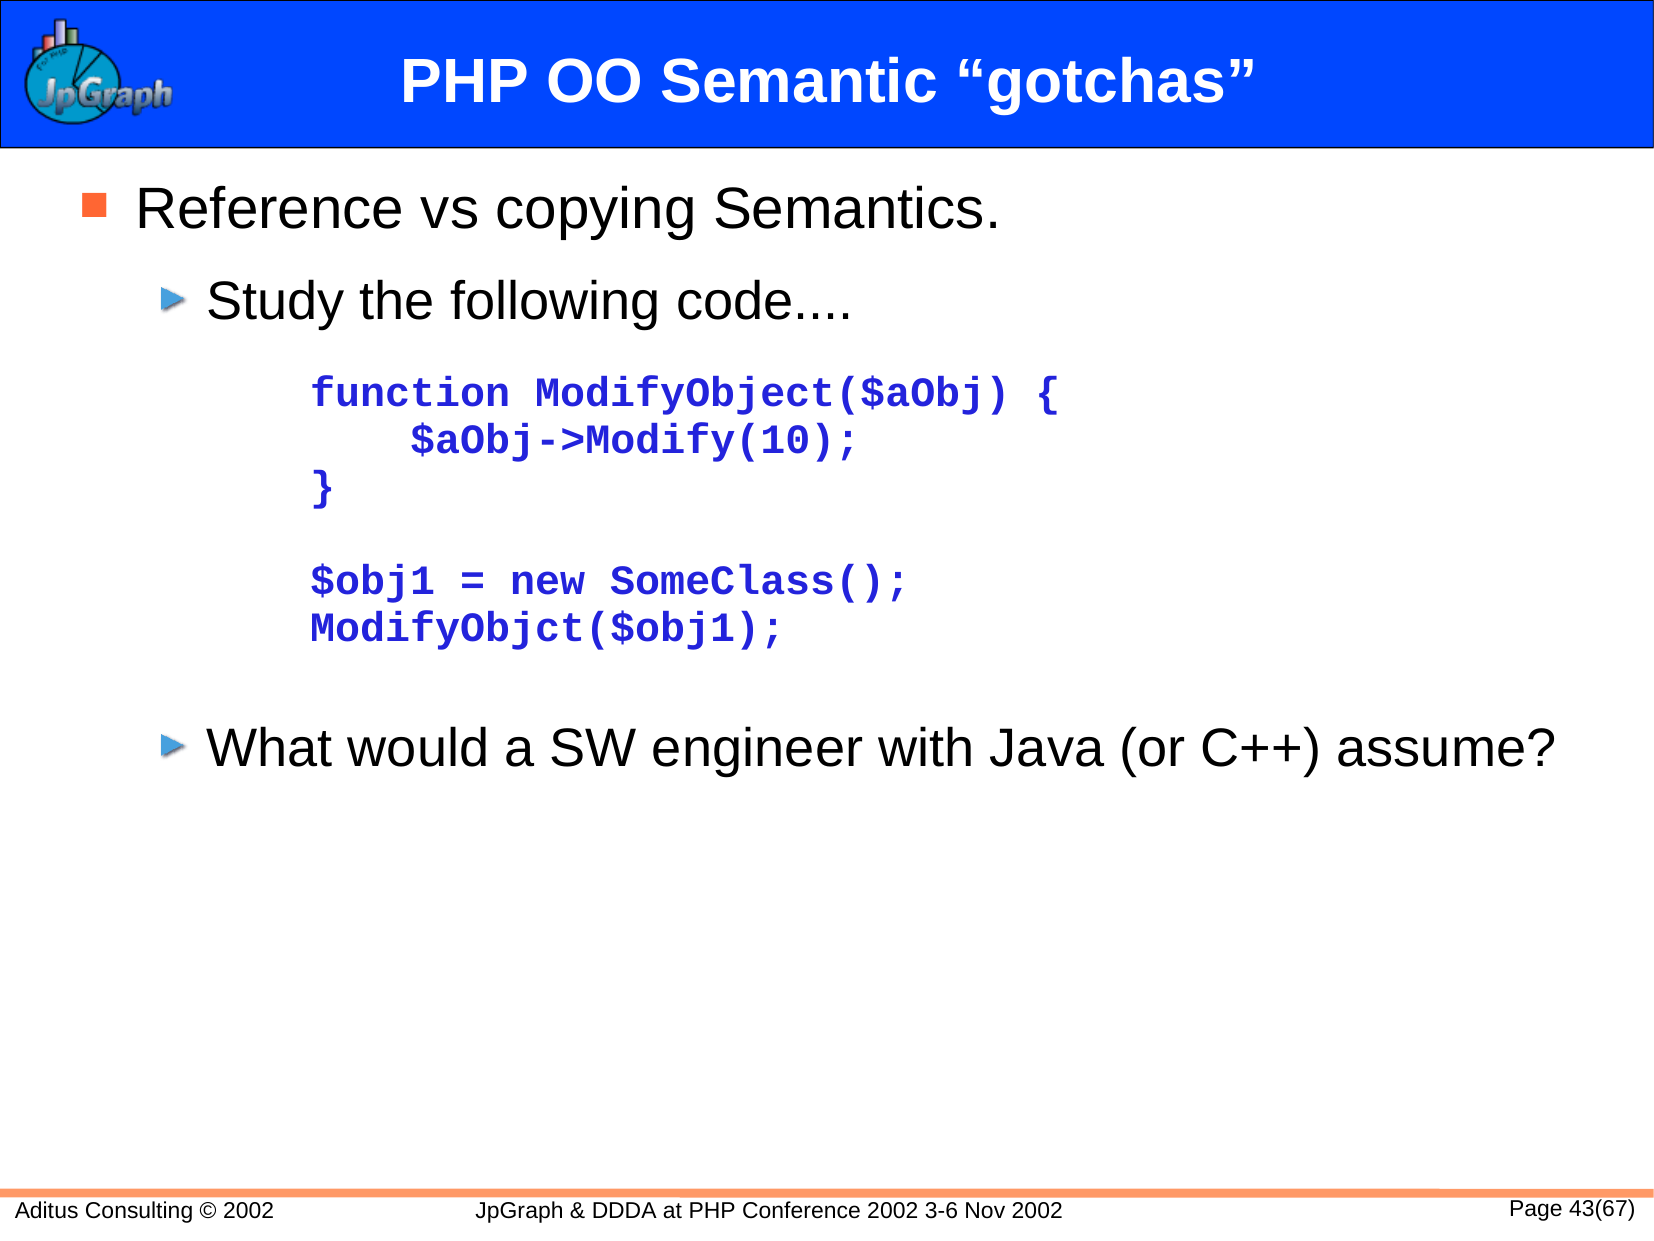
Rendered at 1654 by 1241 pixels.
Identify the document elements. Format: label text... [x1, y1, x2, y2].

title PHP OO Semantic “gotchas” [123, 0, 1536, 163]
text_box function ModifyObject($aObj) { $aObj->Modify(10); } $obj1 = new SomeClass(); ModifyObjct($obj1); [310, 368, 1226, 652]
picture [20, 17, 123, 128]
list Reference vs copying Semantics. Study the following code.... What would a SW engineer with Java (or C++) assume? [64, 177, 1580, 781]
